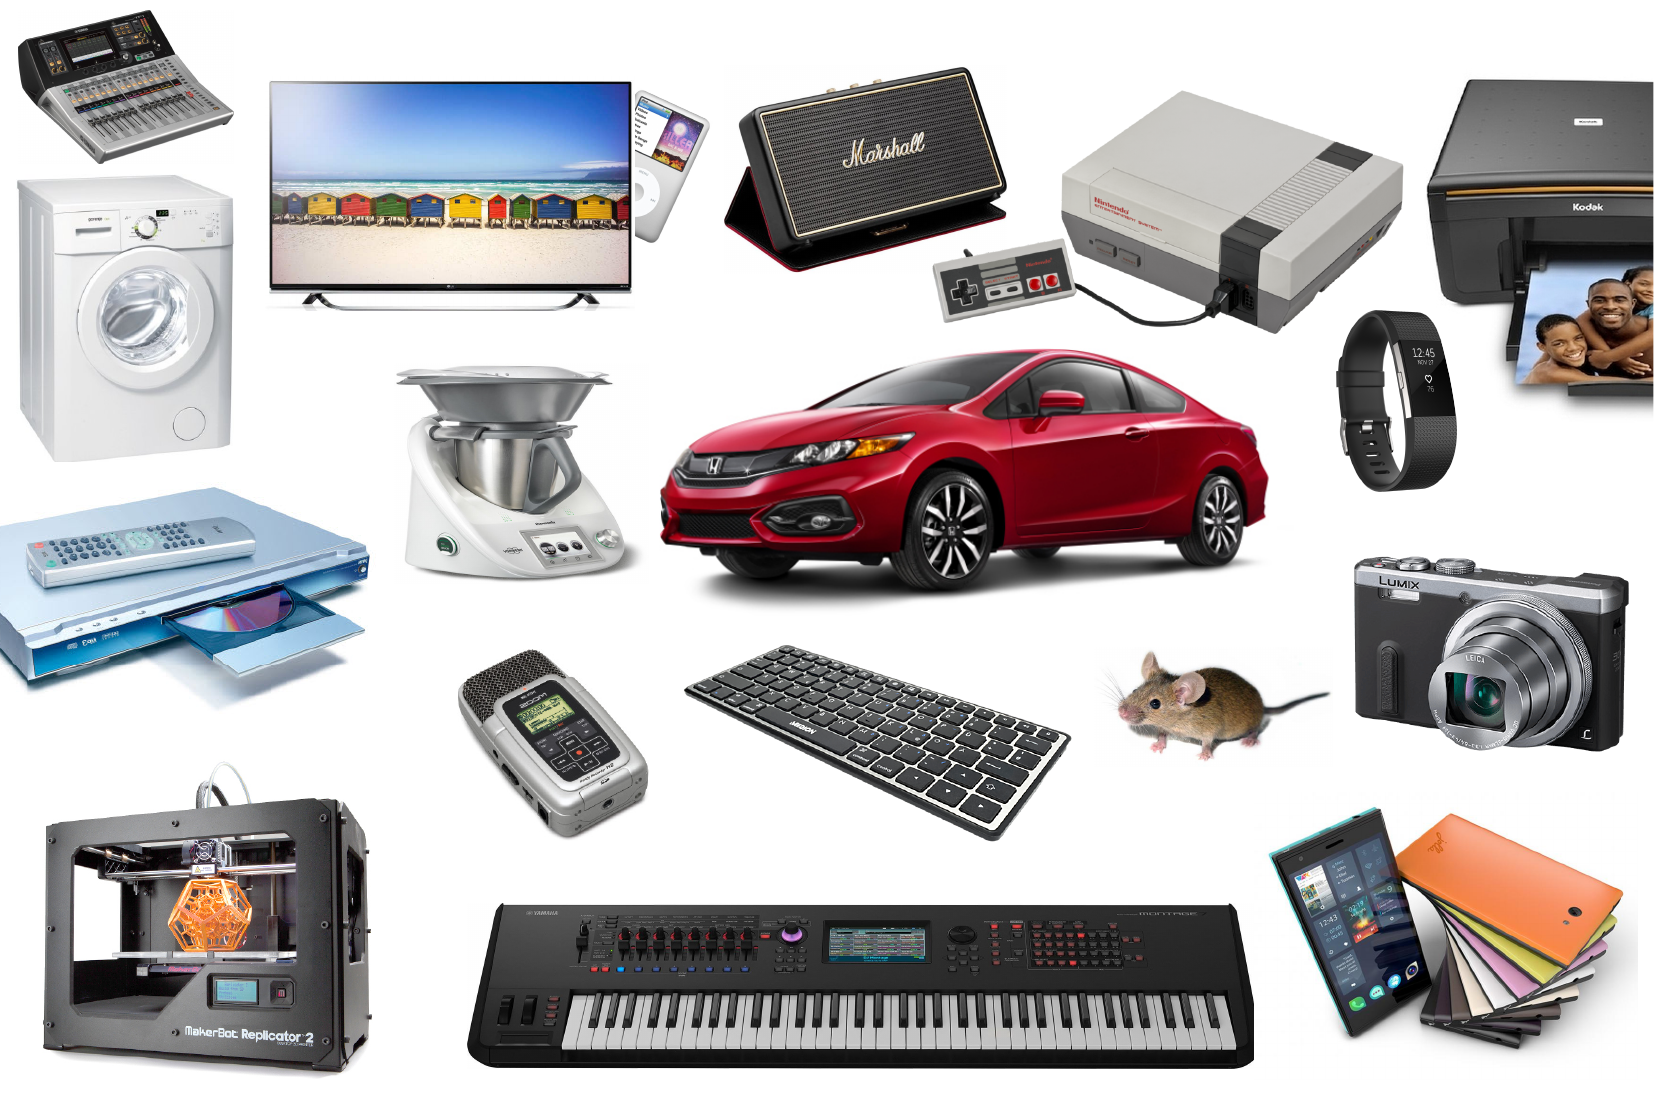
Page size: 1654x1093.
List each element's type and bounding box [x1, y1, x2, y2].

picture [42, 759, 373, 1080]
picture [394, 363, 649, 584]
picture [1345, 553, 1638, 756]
picture [681, 628, 1074, 858]
picture [265, 76, 713, 311]
picture [18, 10, 234, 164]
picture [457, 649, 649, 841]
picture [0, 474, 385, 728]
picture [16, 174, 234, 462]
picture [659, 54, 1654, 617]
picture [467, 792, 1638, 1080]
picture [1094, 647, 1333, 767]
